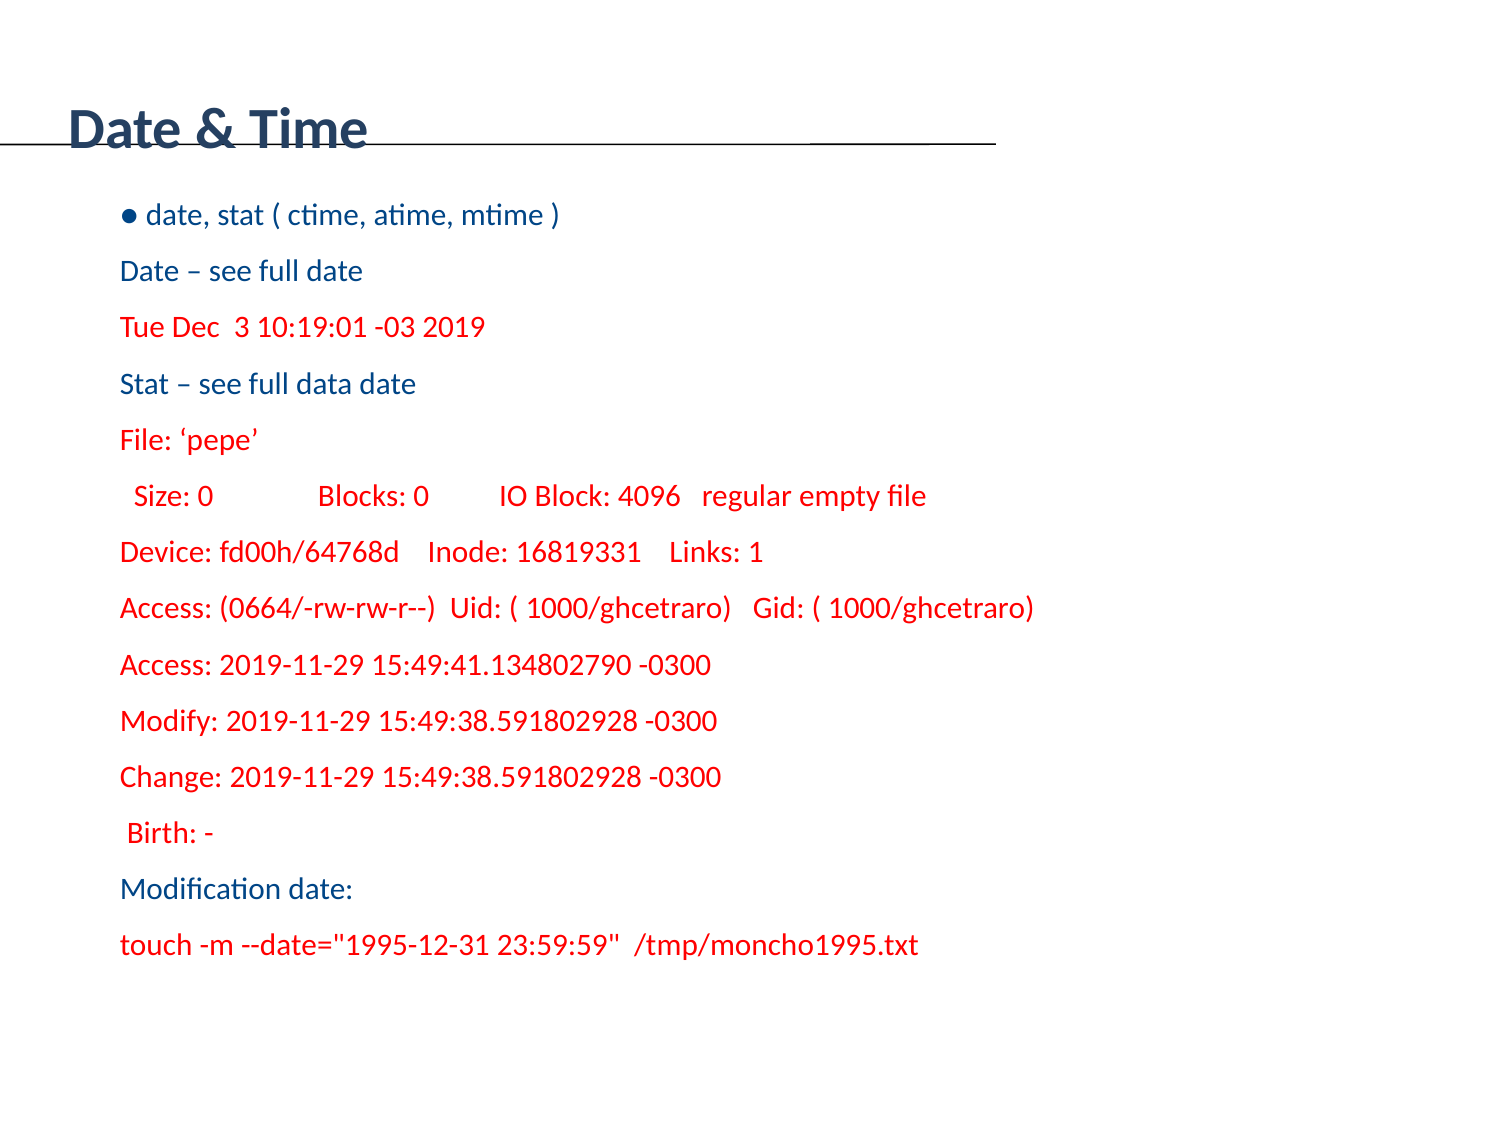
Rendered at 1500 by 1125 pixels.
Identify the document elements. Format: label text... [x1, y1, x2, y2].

text_box ● date, stat ( ctime, atime, mtime ) Date – see full date Tue Dec 3 10:19:01 -03 2019 Stat – see full data date File: ‘pepe’ Size: 0 Blocks: 0 IO Block: 4096 regular empty file Device: fd00h/64768d Inode: 16819331 Links: 1 Access: (0664/-rw-rw-r--) Uid: ( 1000/ghcetraro) Gid: ( 1000/ghcetraro) Access: 2019-11-29 15:49:41.134802790 -0300 Modify: 2019-11-29 15:49:38.591802928 -0300 Change: 2019-11-29 15:49:38.591802928 -0300 Birth: - Modification date: touch -m --date="1995-12-31 23:59:59" /tmp/moncho1995.txt [105, 168, 1396, 994]
text_box Date & Time [53, 82, 1179, 168]
